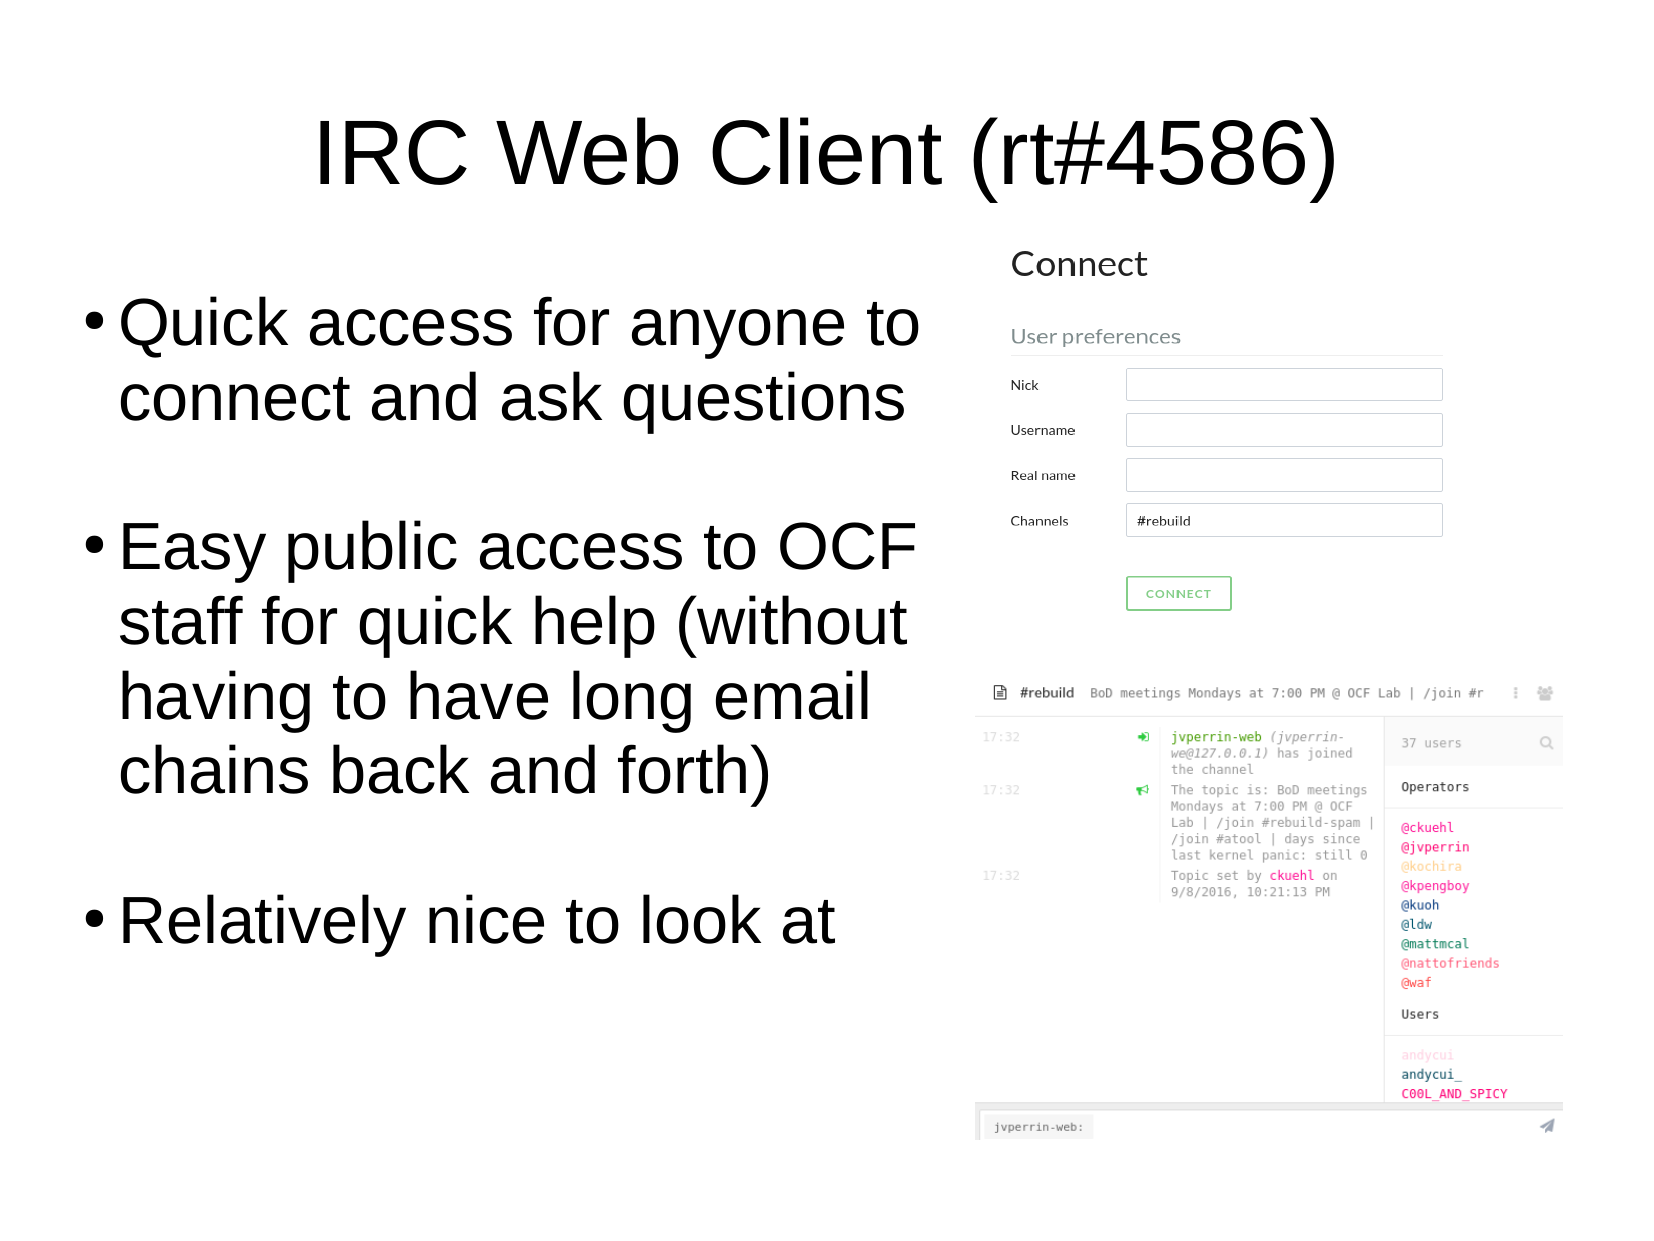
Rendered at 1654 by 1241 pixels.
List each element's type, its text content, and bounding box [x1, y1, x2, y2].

title IRC Web Client (rt#4586) [82, 49, 1571, 257]
subtitle Quick access for anyone to connect and ask questions Easy public access to OCF staff for quick help (without having to have long email chains back and forth) Relatively nice to look at [82, 285, 961, 1156]
picture [975, 674, 1563, 1141]
picture [1005, 239, 1456, 631]
